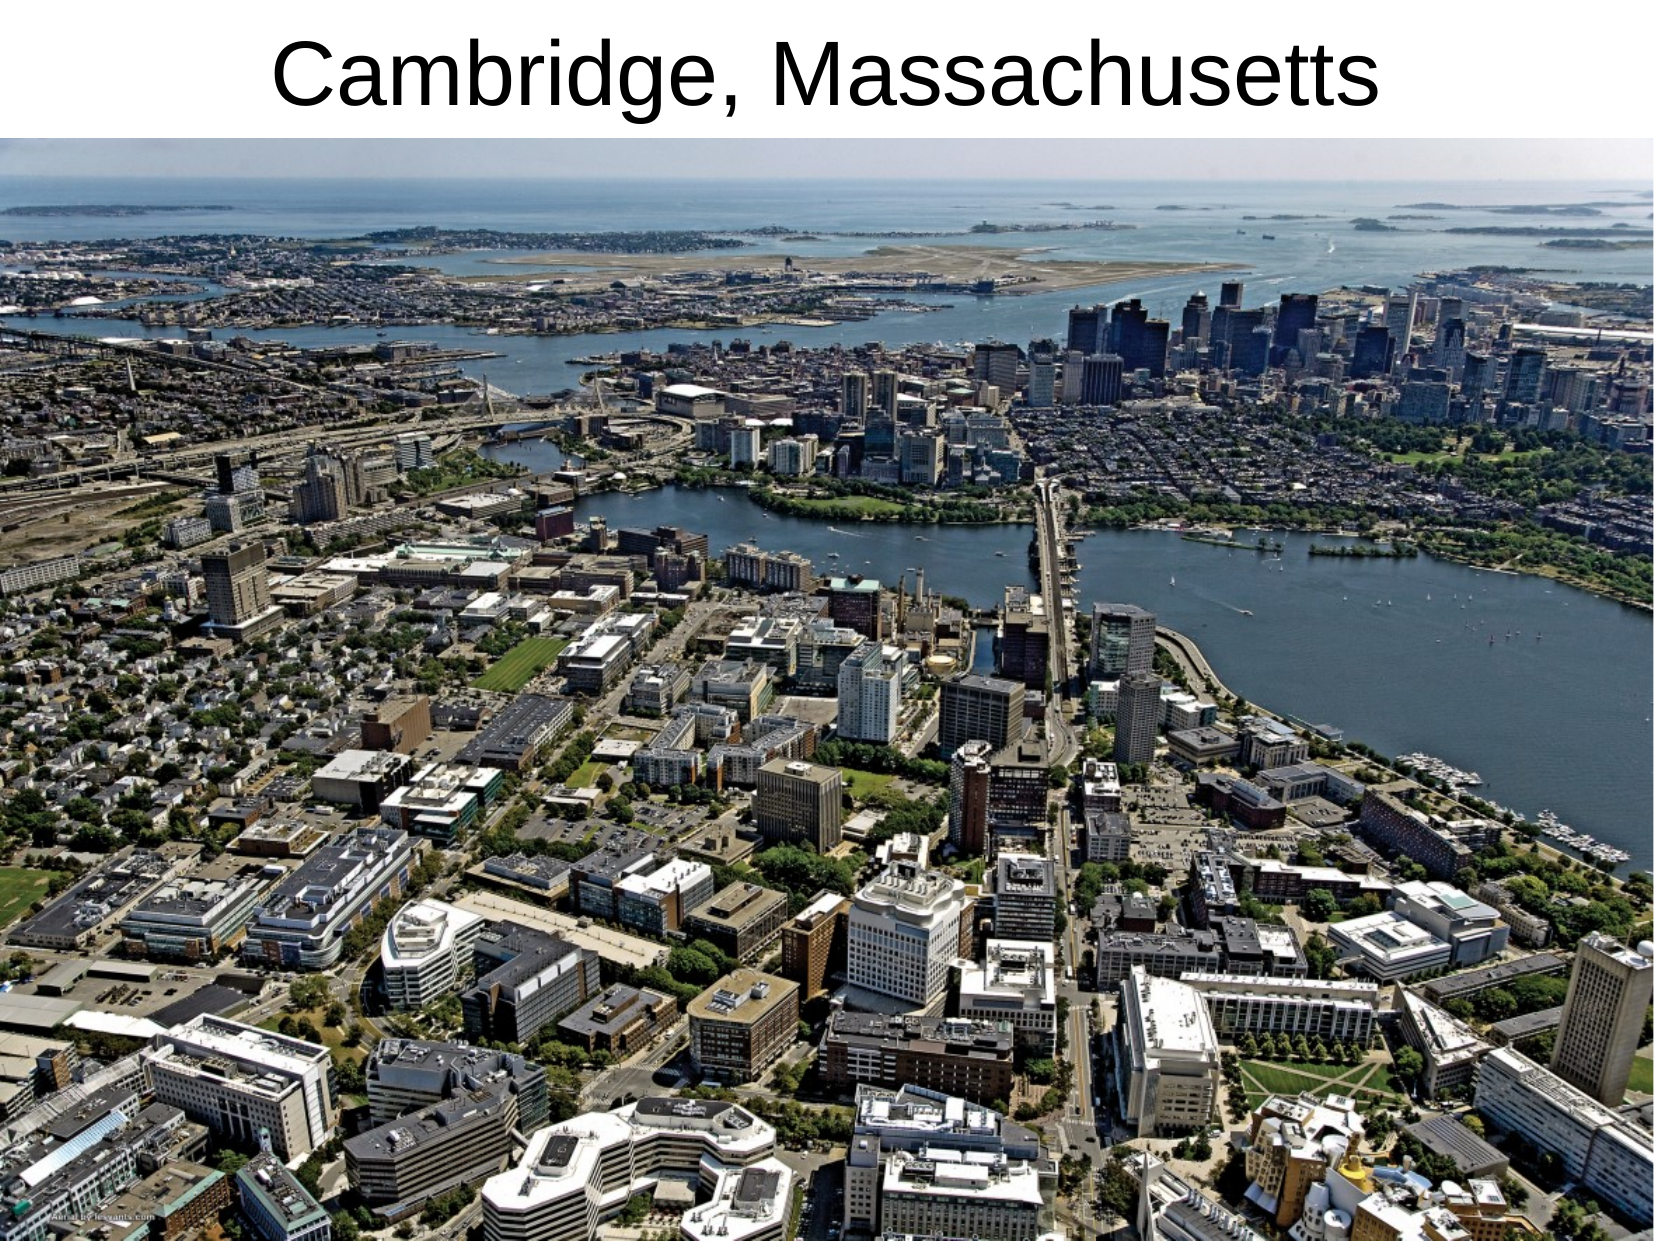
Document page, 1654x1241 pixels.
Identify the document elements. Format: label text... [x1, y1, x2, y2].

title Cambridge, Massachusetts [82, 8, 1571, 139]
picture [0, 138, 1654, 1241]
